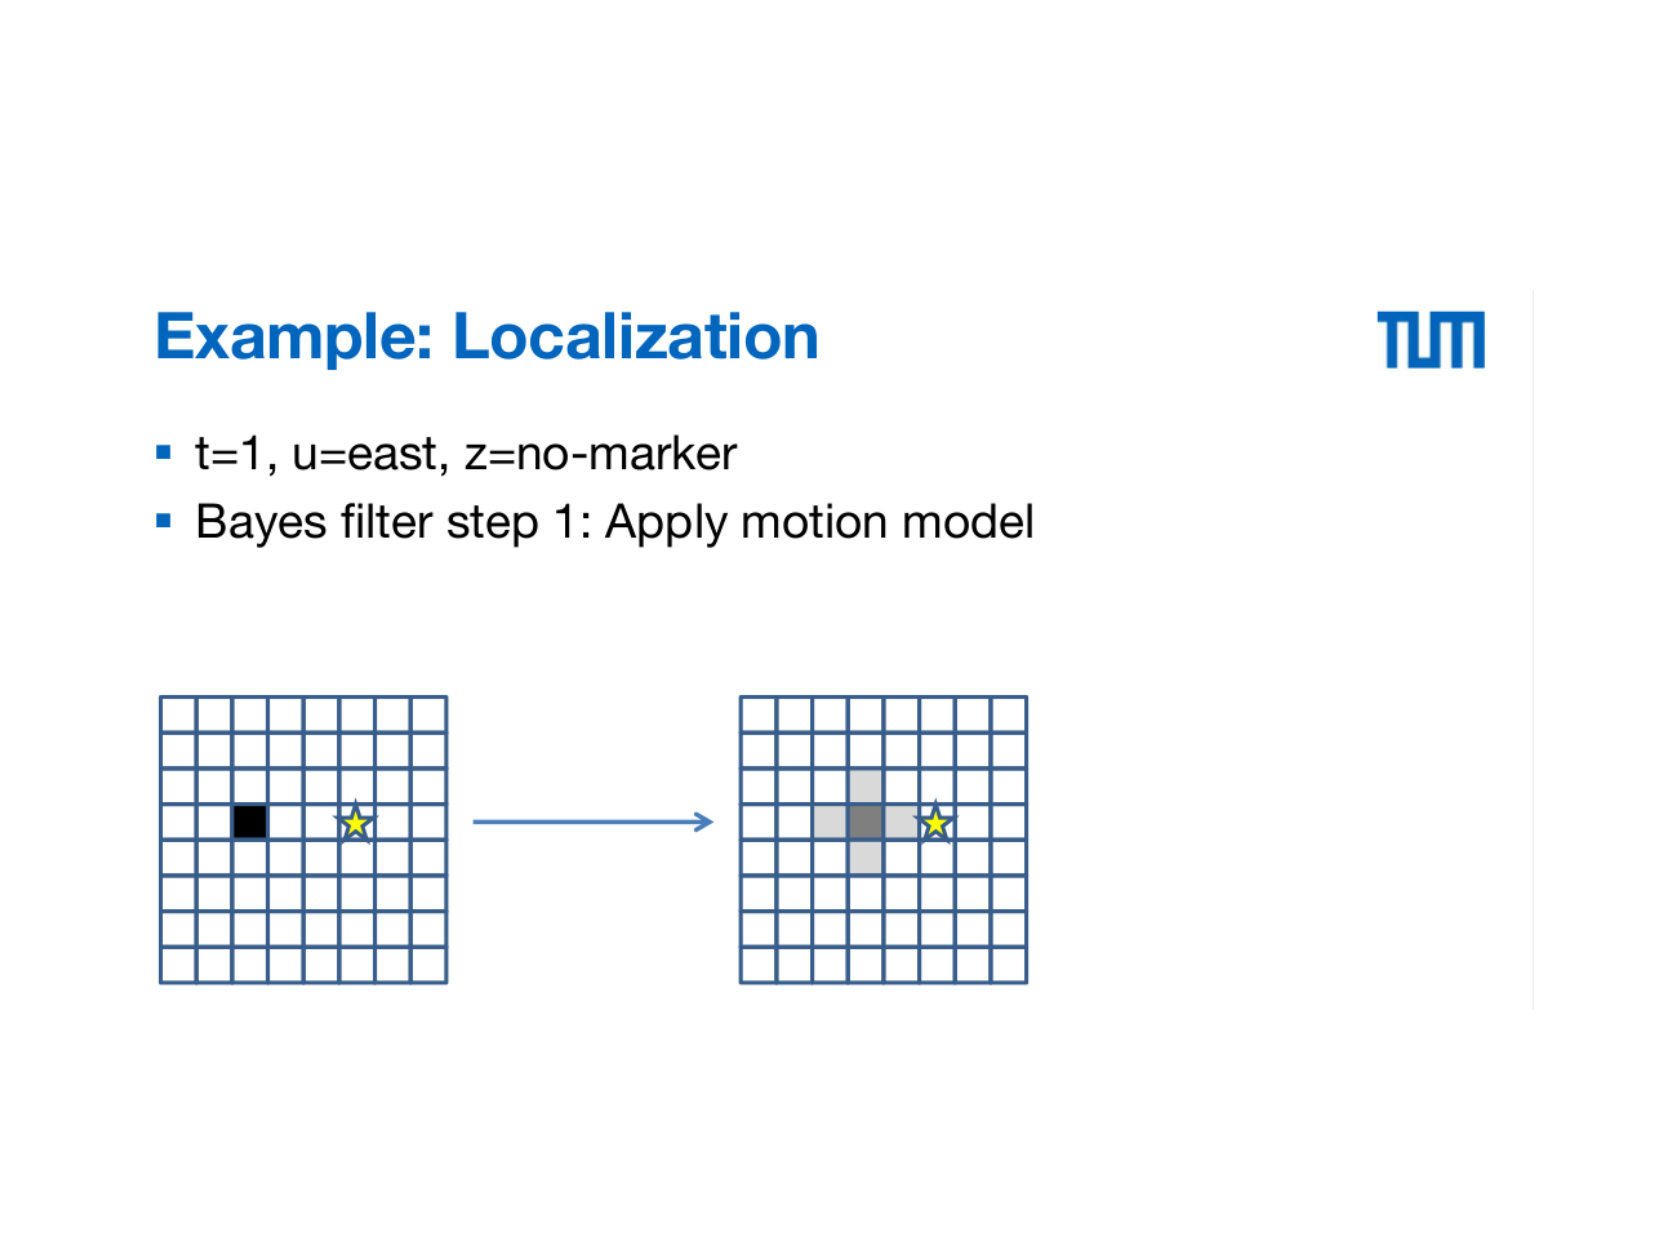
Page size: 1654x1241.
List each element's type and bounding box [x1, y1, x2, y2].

picture [119, 290, 1534, 1010]
